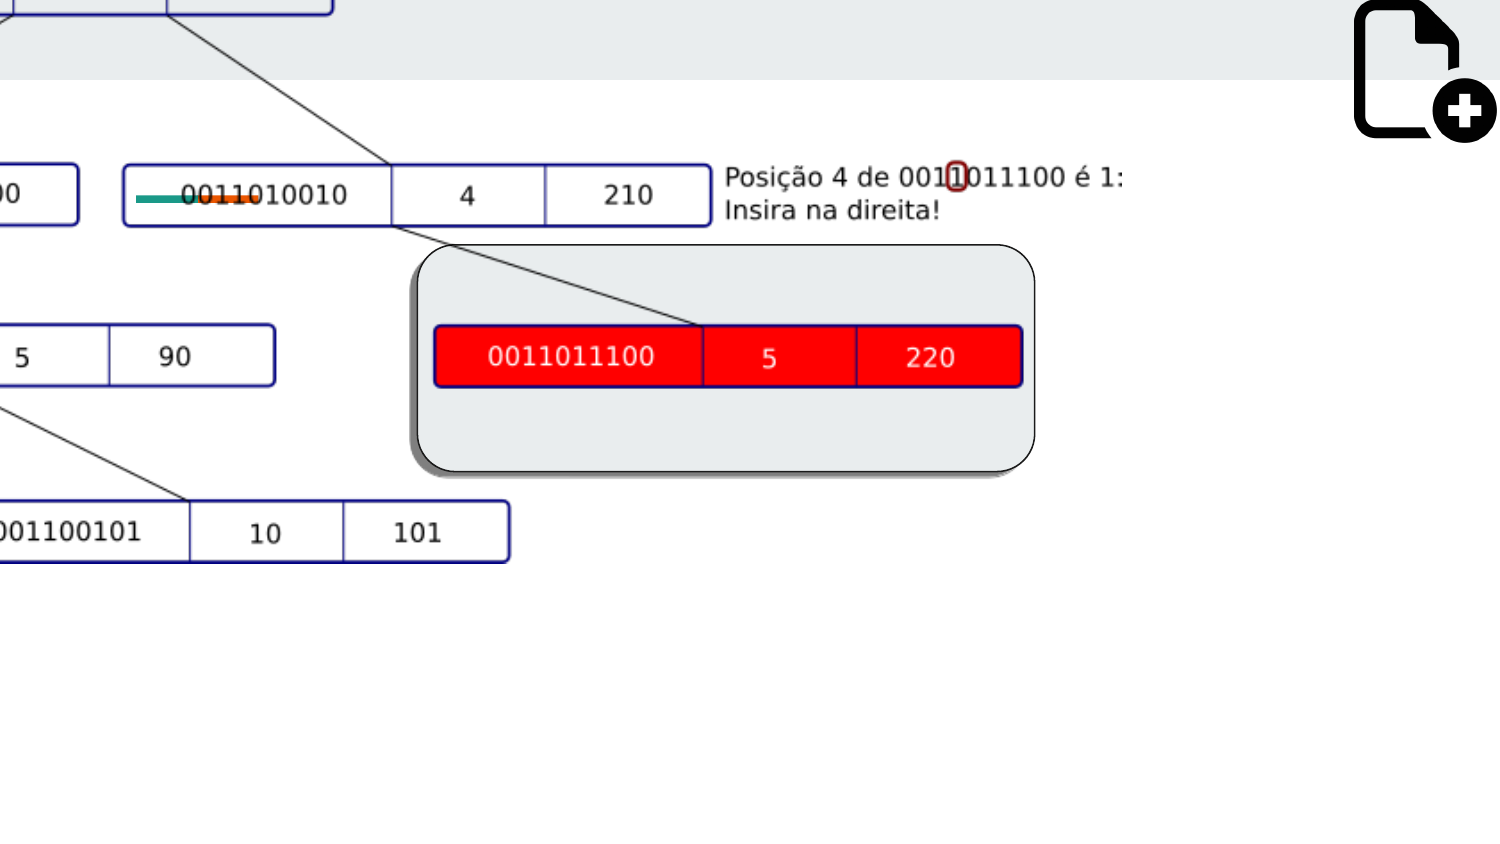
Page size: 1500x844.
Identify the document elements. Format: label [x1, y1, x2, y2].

picture [1354, 0, 1500, 146]
picture [0, 0, 1122, 564]
